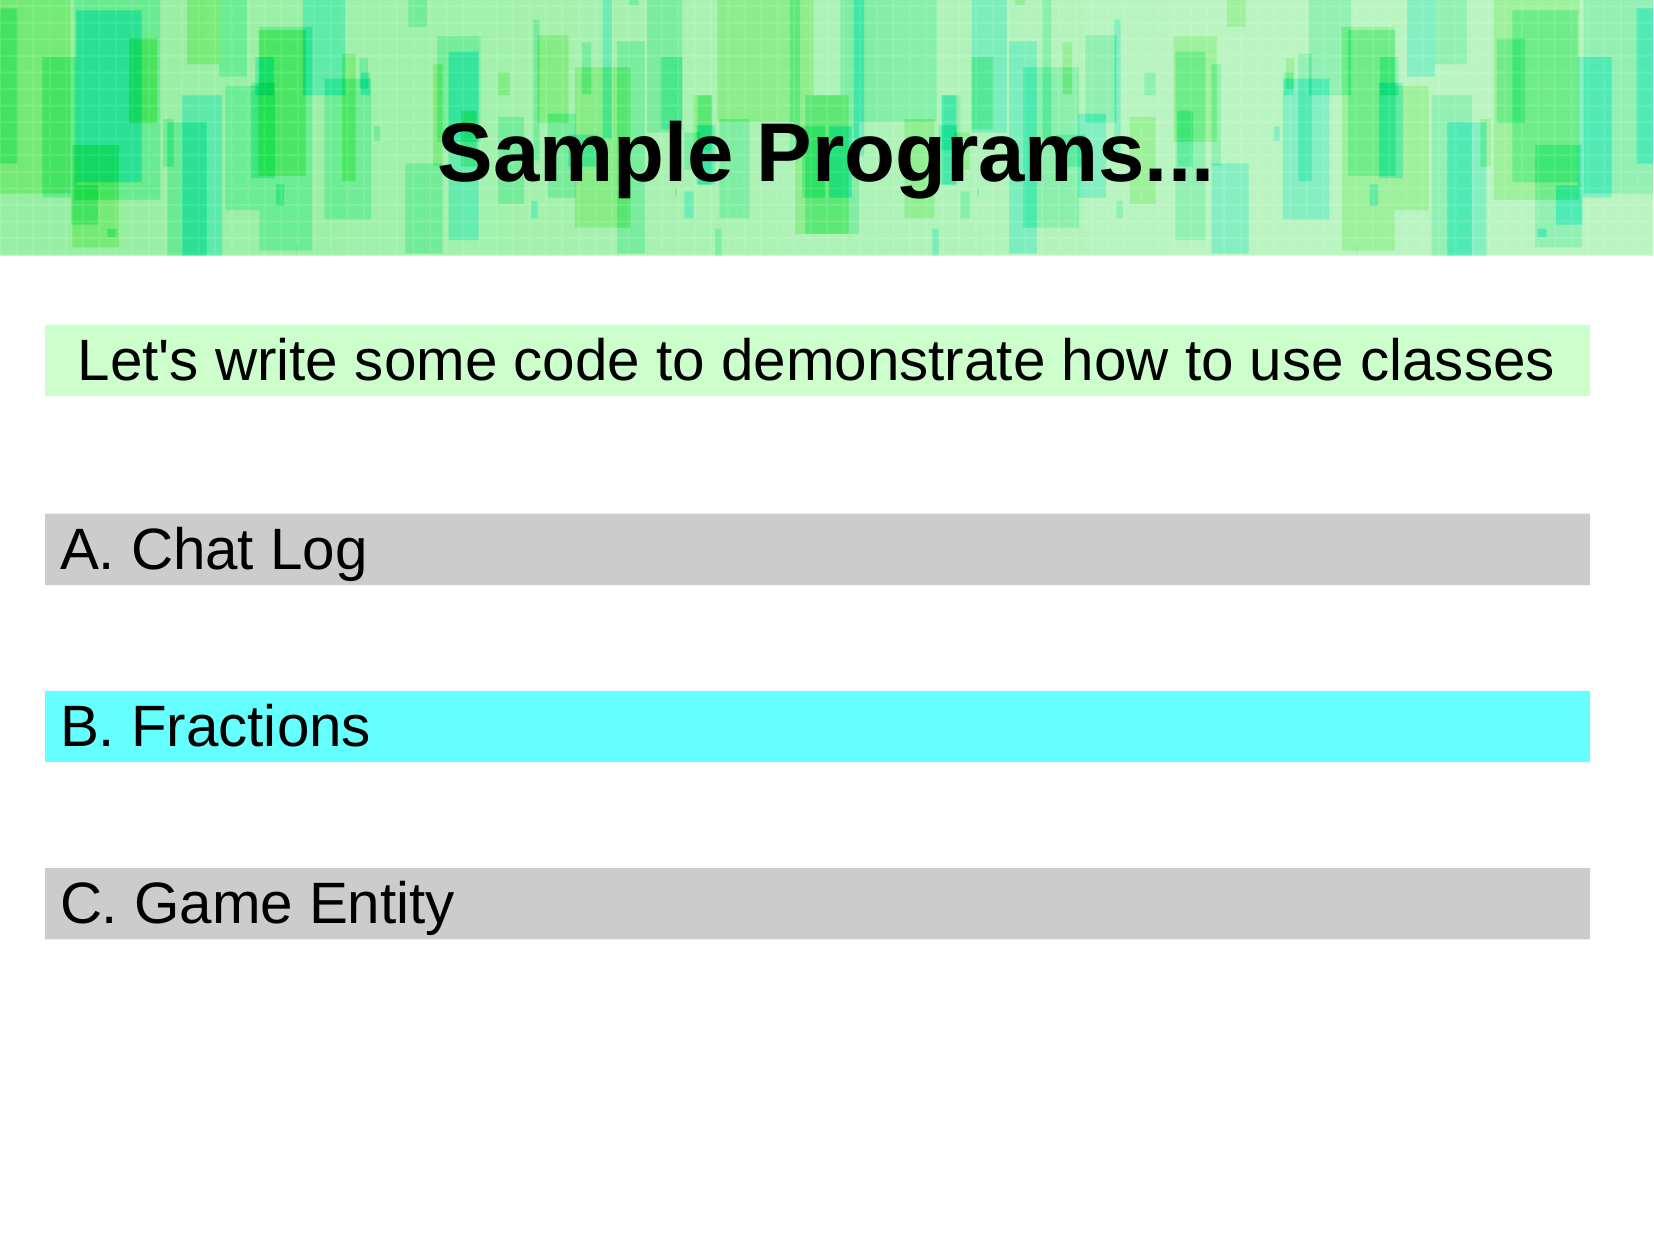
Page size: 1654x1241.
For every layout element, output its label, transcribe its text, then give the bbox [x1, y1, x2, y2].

text_box A. Chat Log [45, 513, 1591, 586]
text_box Let's write some code to demonstrate how to use classes [45, 324, 1591, 396]
title Sample Programs... [82, 49, 1571, 257]
text_box C. Game Entity [45, 868, 1591, 940]
text_box B. Fractions [45, 690, 1591, 763]
picture [0, 0, 1654, 1241]
